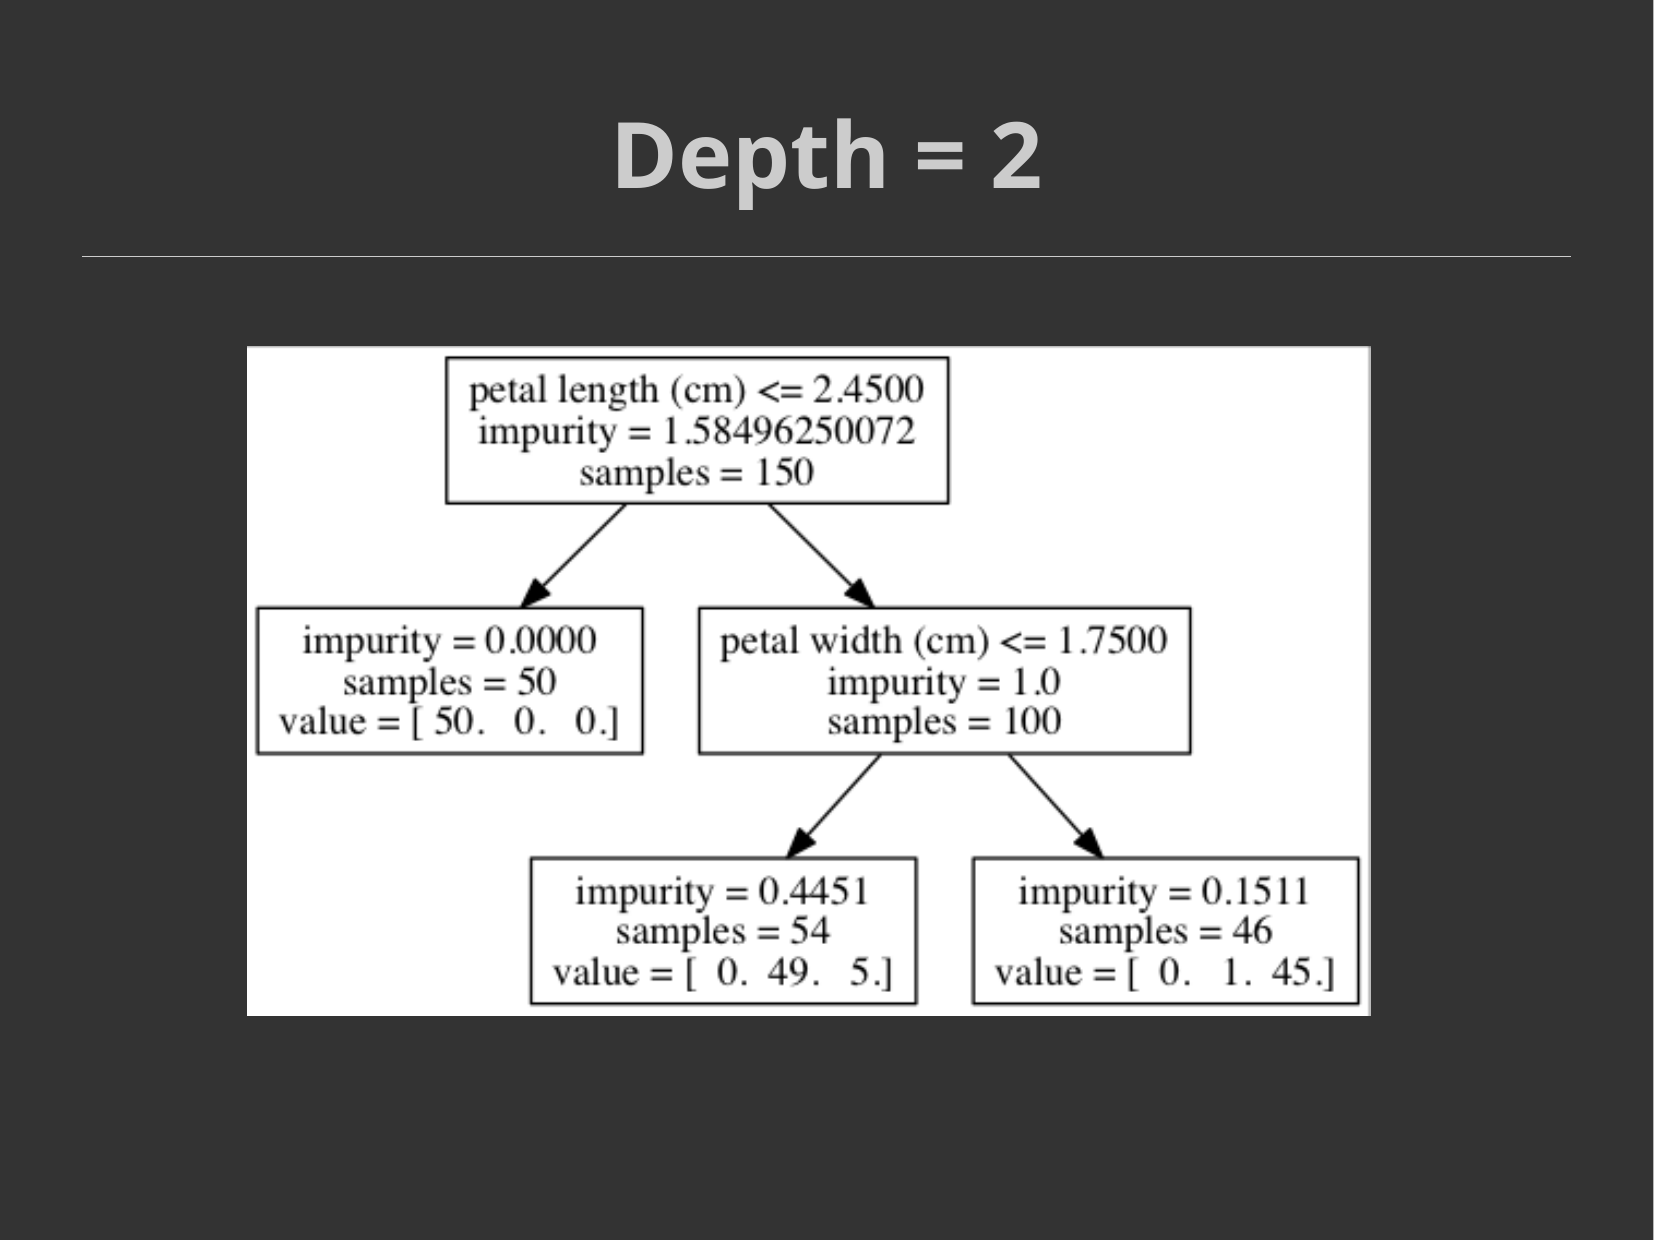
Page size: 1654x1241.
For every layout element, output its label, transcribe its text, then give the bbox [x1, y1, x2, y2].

title Depth = 2 [82, 49, 1571, 257]
picture [247, 346, 1371, 1016]
